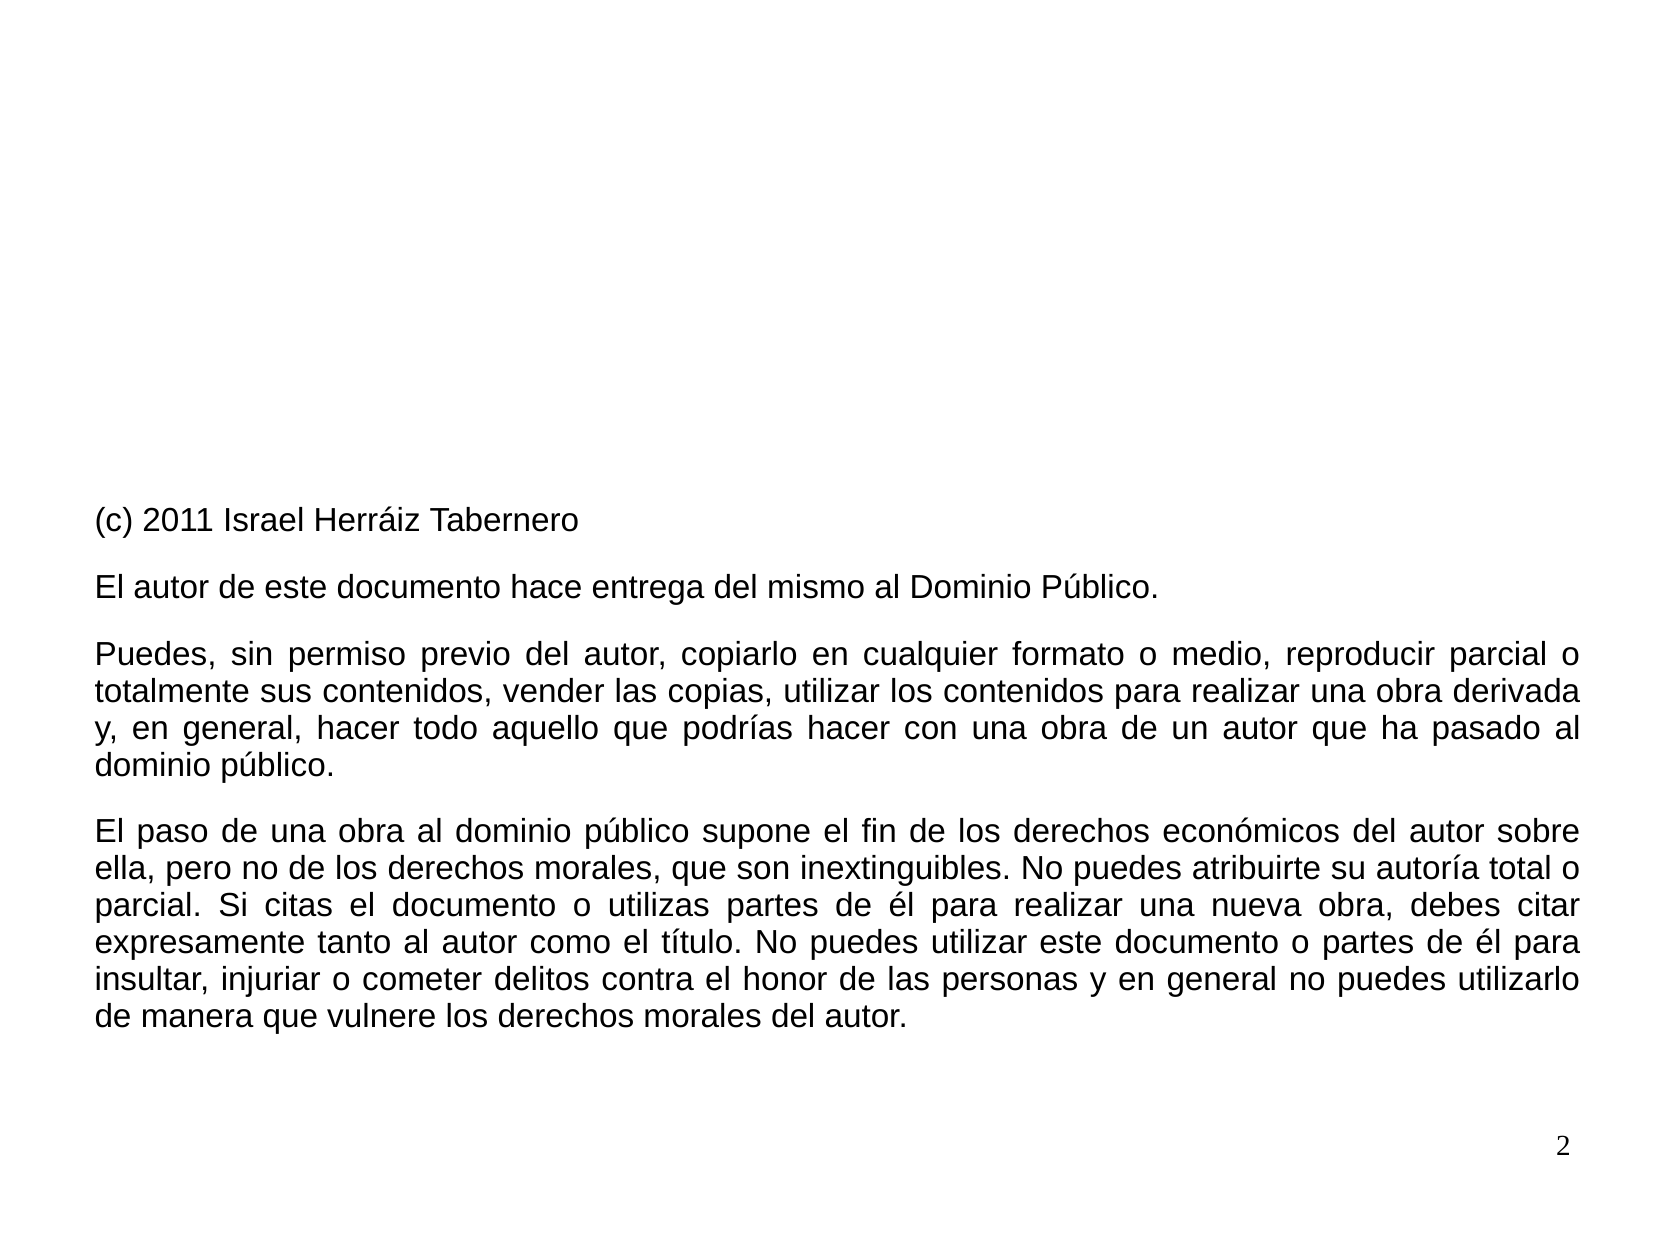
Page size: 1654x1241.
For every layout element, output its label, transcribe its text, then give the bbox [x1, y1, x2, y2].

list (c) 2011 Israel Herráiz Tabernero El autor de este documento hace entrega del mismo al Dominio Público. Puedes, sin permiso previo del autor, copiarlo en cualquier formato o medio, reproducir parcial o totalmente sus contenidos, vender las copias, utilizar los contenidos para realizar una obra derivada y, en general, hacer todo aquello que podrías hacer con una obra de un autor que ha pasado al dominio público. El paso de una obra al dominio público supone el fin de los derechos económicos del autor sobre ella, pero no de los derechos morales, que son inextinguibles. No puedes atribuirte su autoría total o parcial. Si citas el documento o utilizas partes de él para realizar una nueva obra, debes citar expresamente tanto al autor como el título. No puedes utilizar este documento o partes de él para insultar, injuriar o cometer delitos contra el honor de las personas y en general no puedes utilizarlo de manera que vulnere los derechos morales del autor. [94, 501, 1583, 1102]
